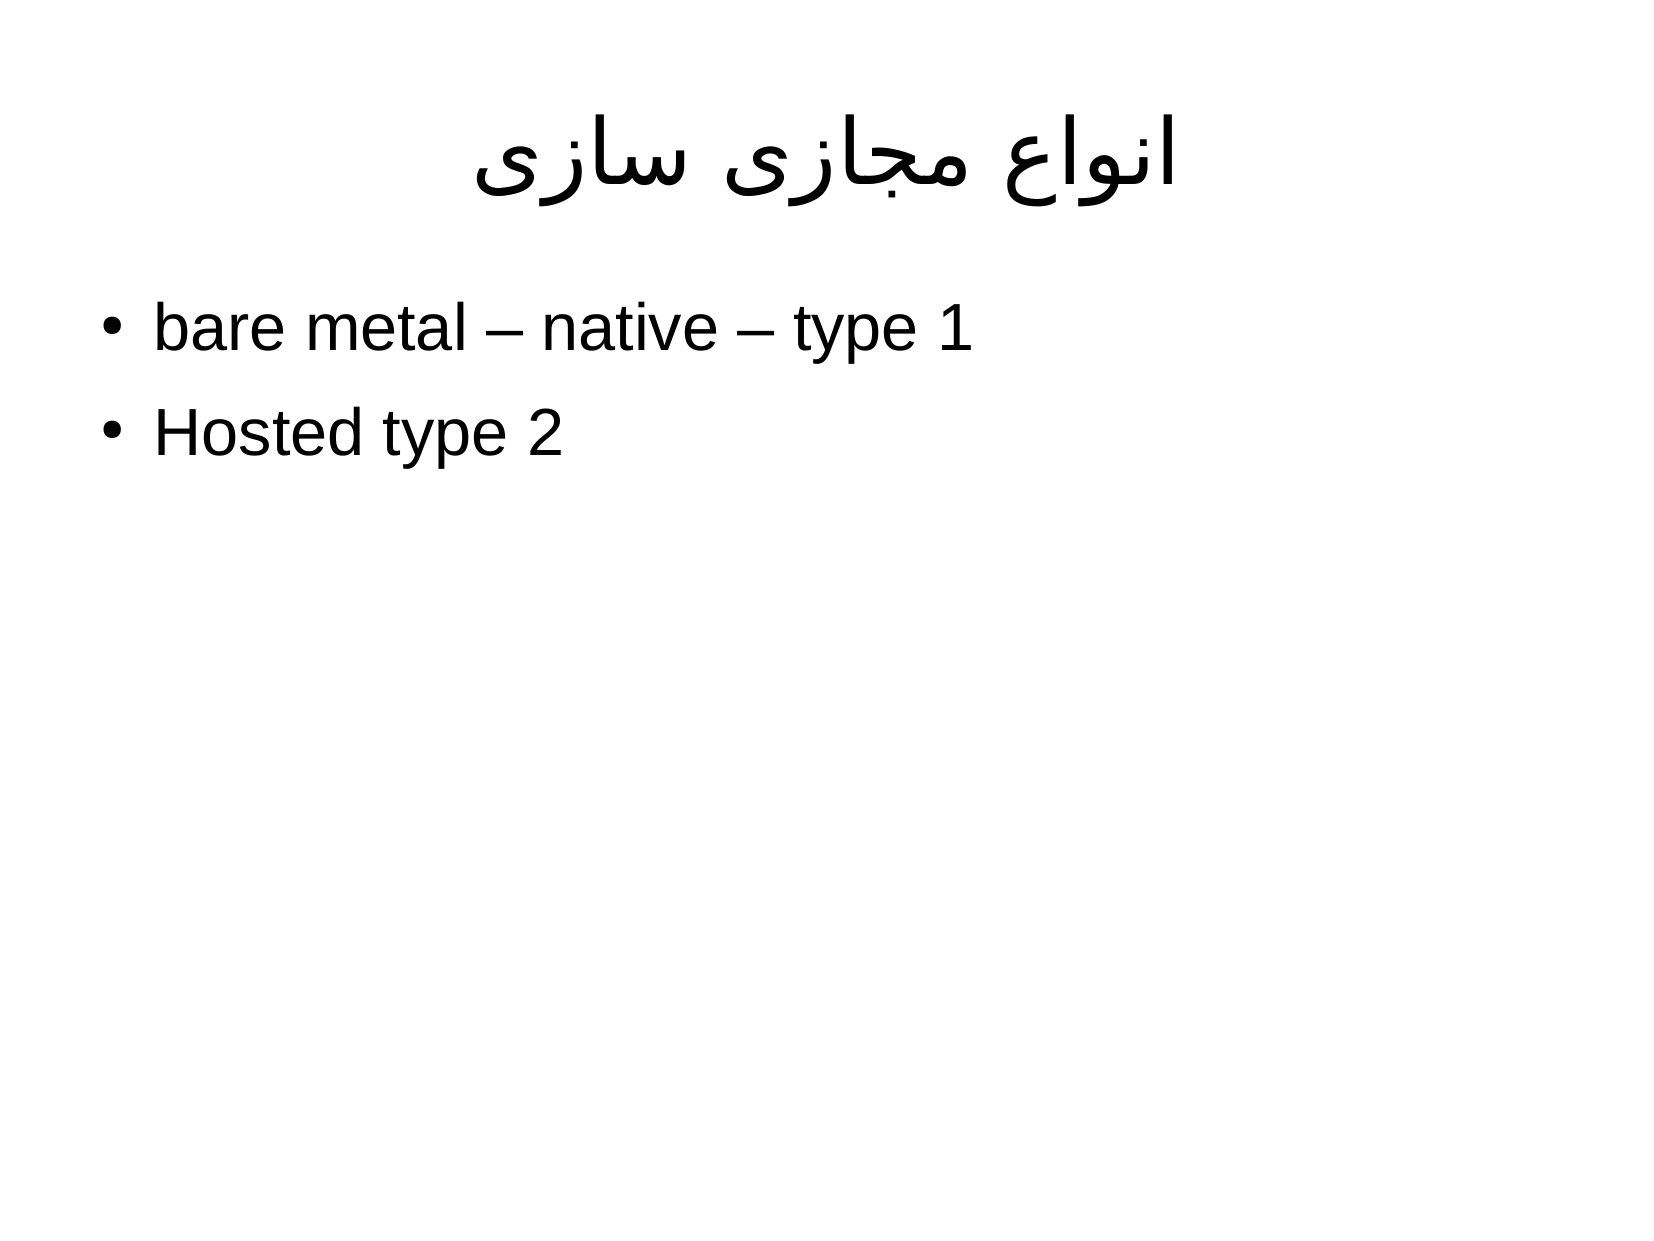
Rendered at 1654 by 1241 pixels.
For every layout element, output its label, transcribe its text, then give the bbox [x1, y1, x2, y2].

title انواع مجازی سازی [82, 49, 1571, 257]
list bare metal – native – type 1 Hosted type 2 [82, 290, 1538, 1010]
